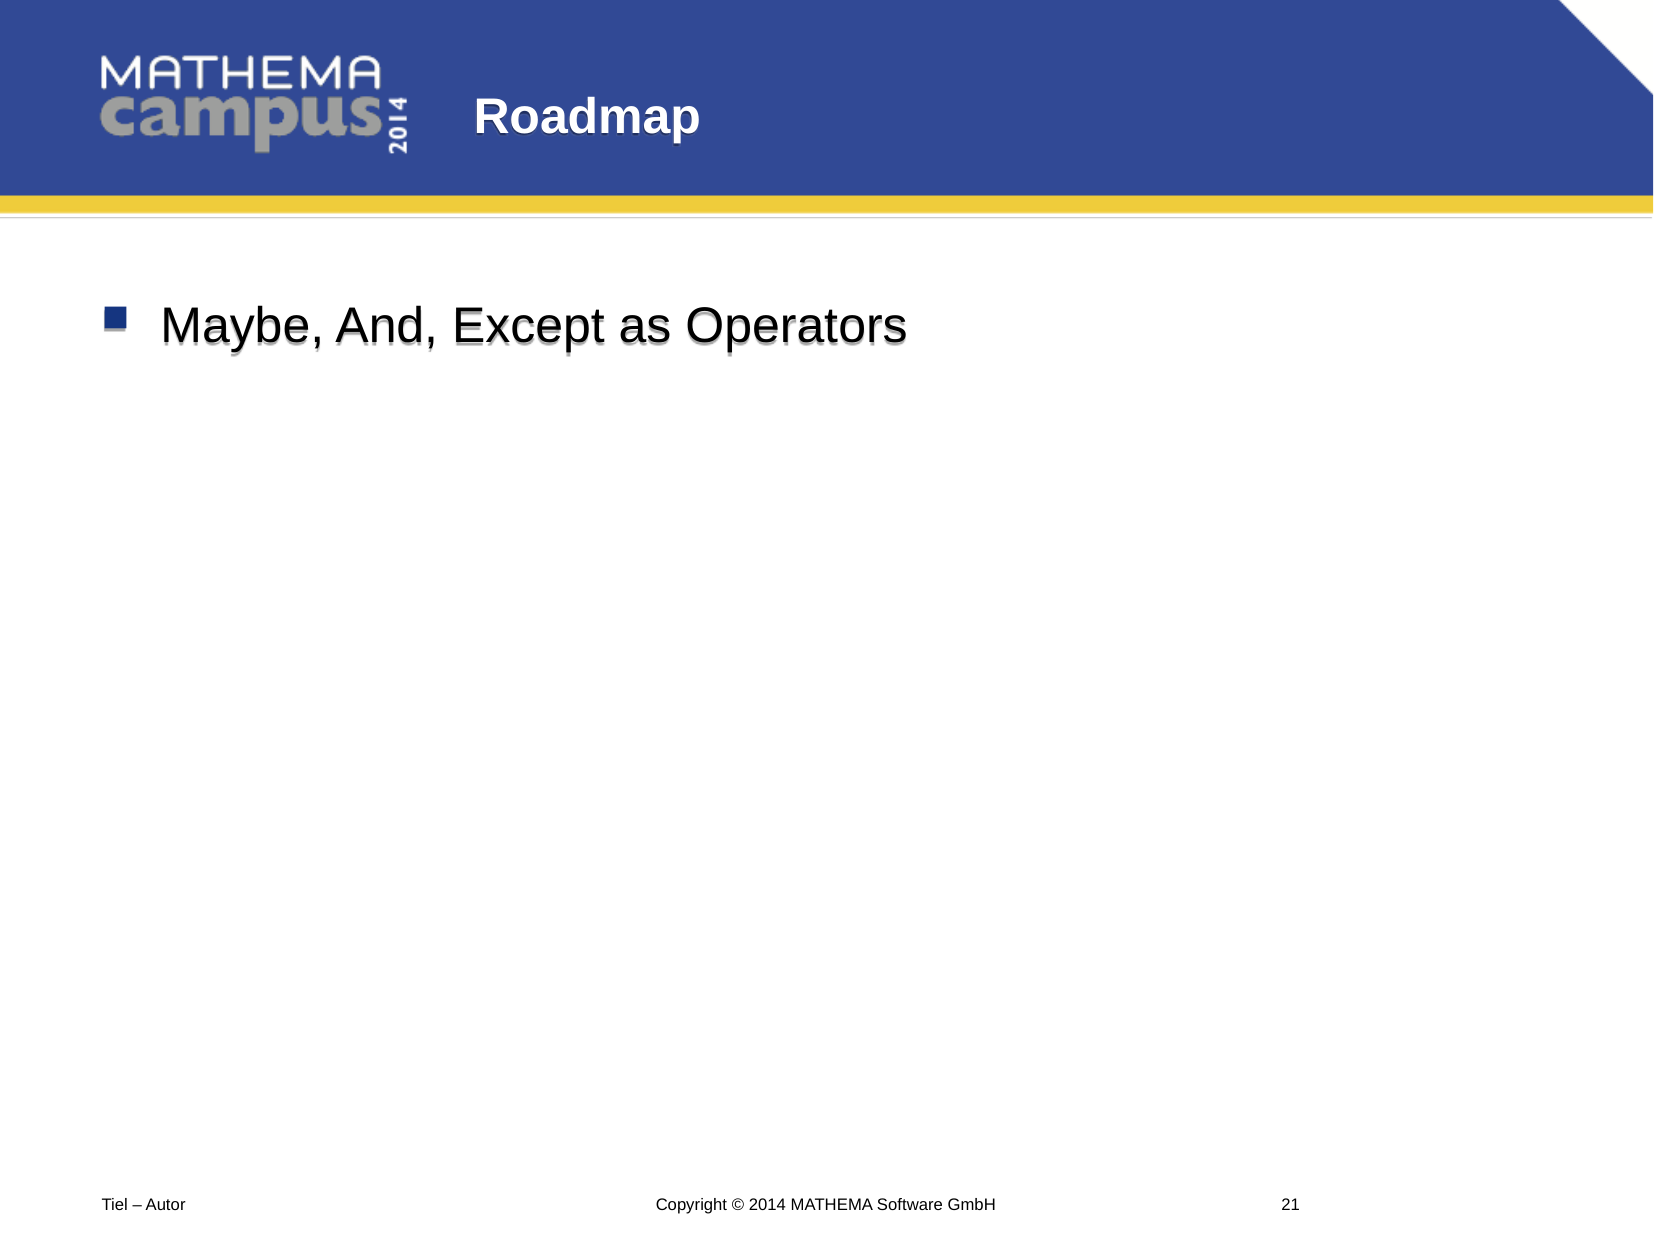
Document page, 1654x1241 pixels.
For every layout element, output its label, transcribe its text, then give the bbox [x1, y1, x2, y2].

list Maybe, And, Except as Operators [101, 292, 1547, 1140]
title Roadmap [473, 70, 1547, 158]
